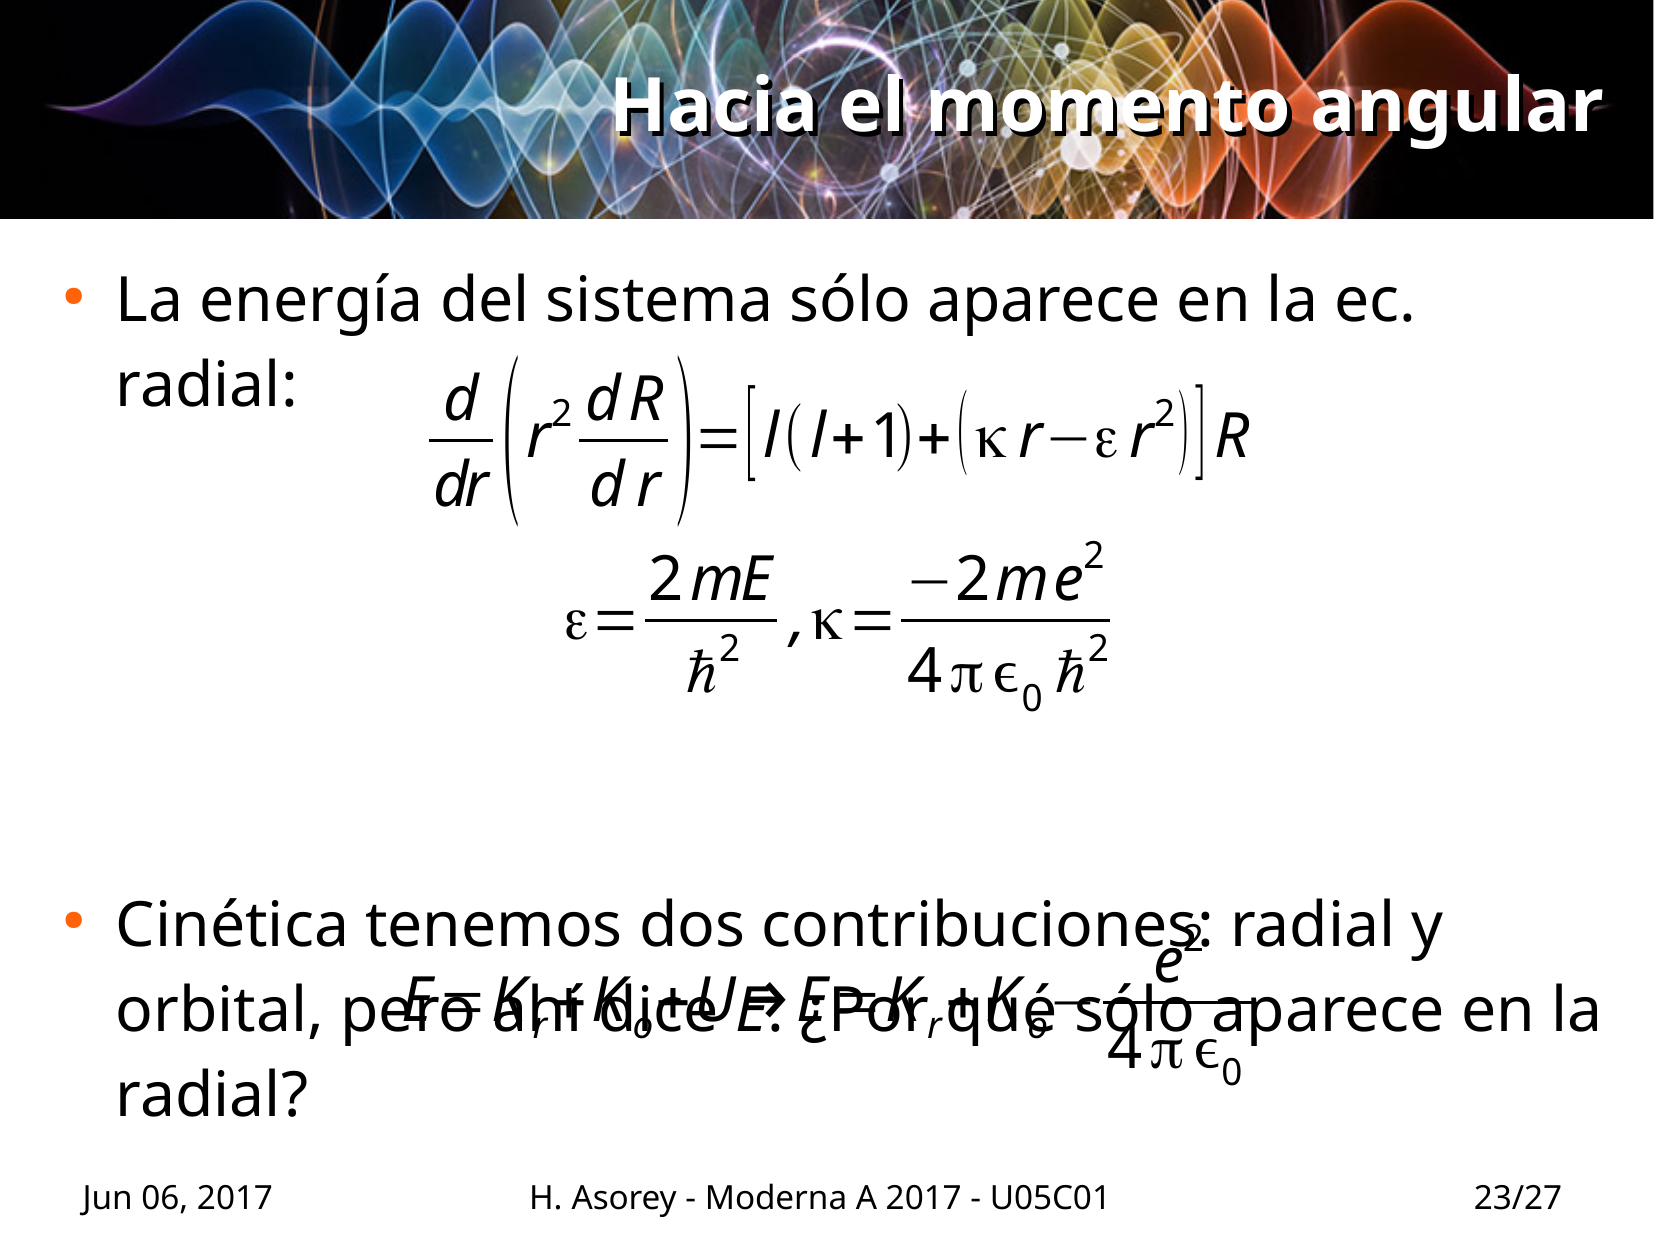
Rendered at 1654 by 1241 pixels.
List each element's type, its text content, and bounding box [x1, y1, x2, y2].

list La energía del sistema sólo aparece en la ec. radial: Cinética tenemos dos contribuciones: radial y orbital, pero ahí dice E. ¿Por qué sólo aparece en la radial? [45, 255, 1606, 1156]
title Hacia el momento angular [45, 15, 1606, 191]
chart [393, 915, 1261, 1096]
chart [420, 351, 1257, 721]
picture [0, 0, 1654, 219]
